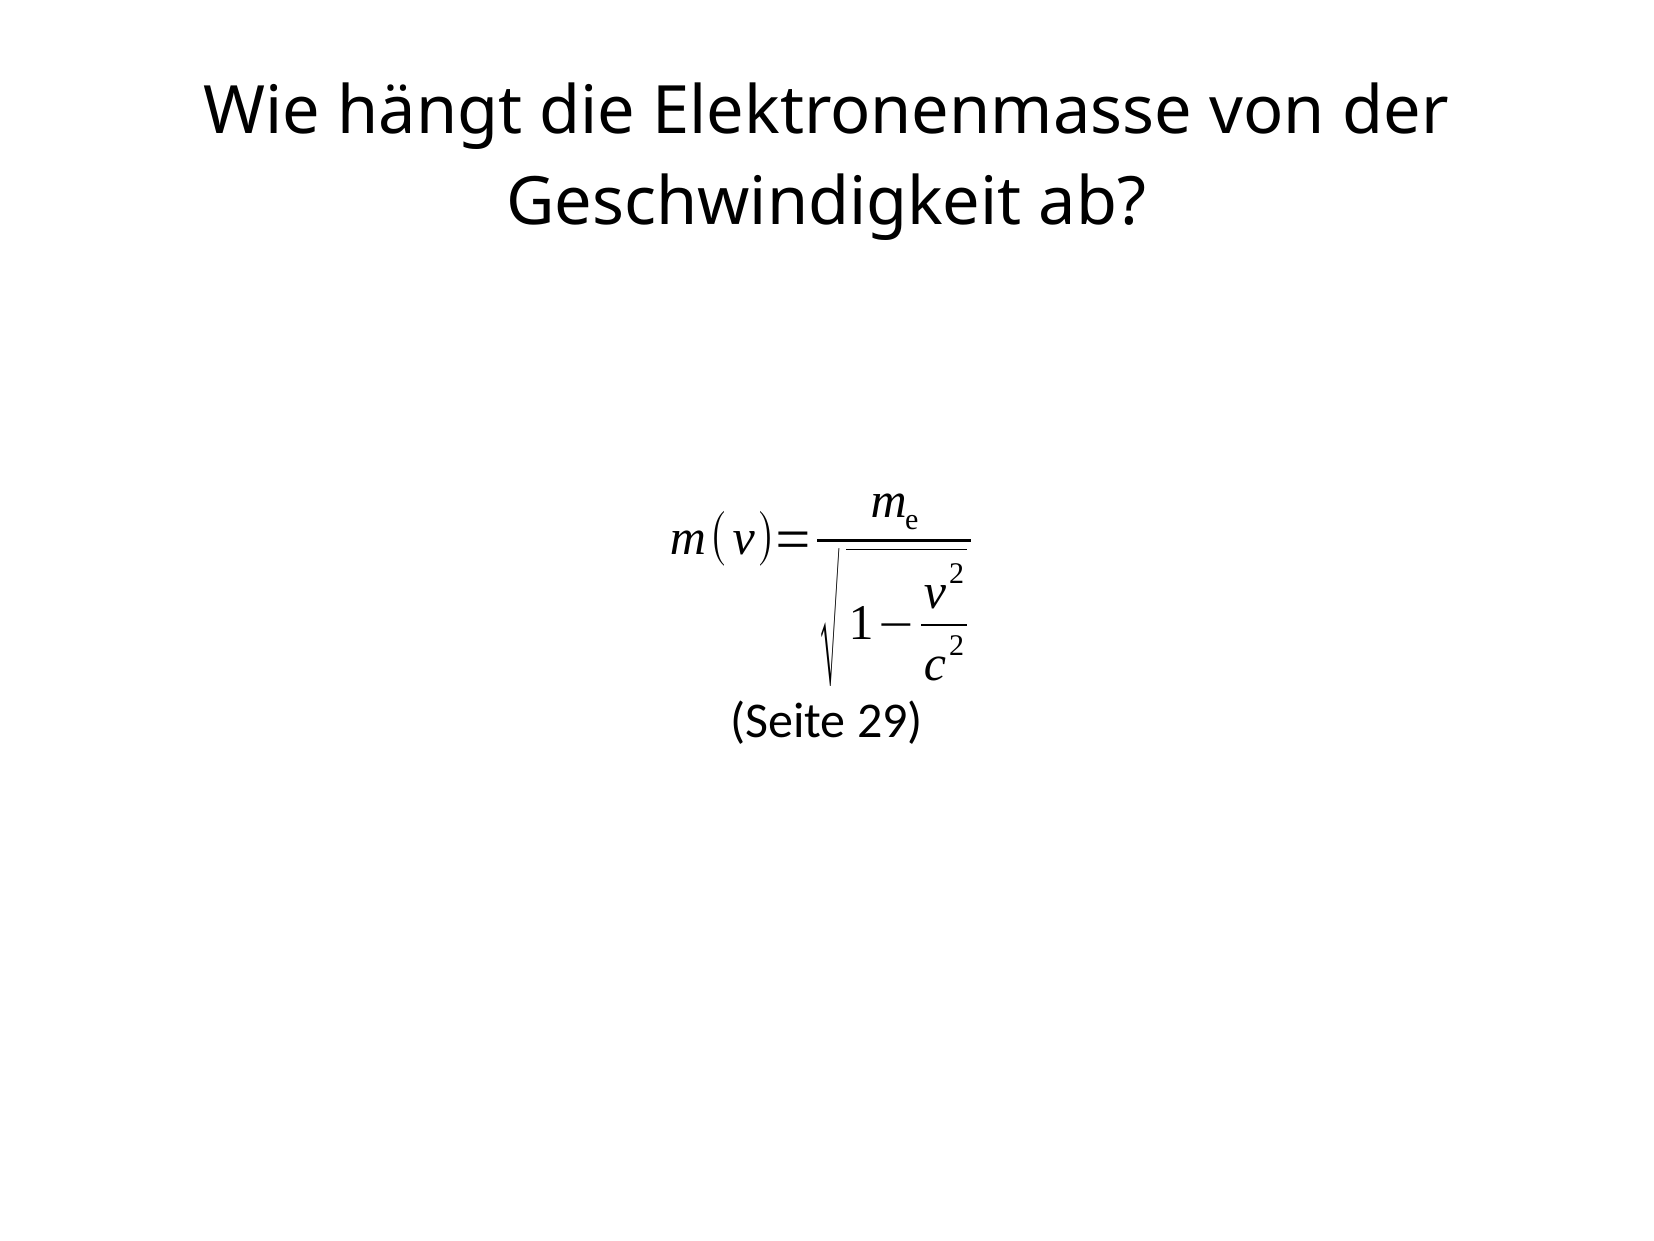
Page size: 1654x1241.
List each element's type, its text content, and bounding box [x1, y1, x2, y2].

title Wie hängt die Elektronenmasse von der Geschwindigkeit ab? [82, 49, 1571, 257]
subtitle (Seite 29) [82, 290, 1571, 1010]
chart [657, 473, 986, 694]
